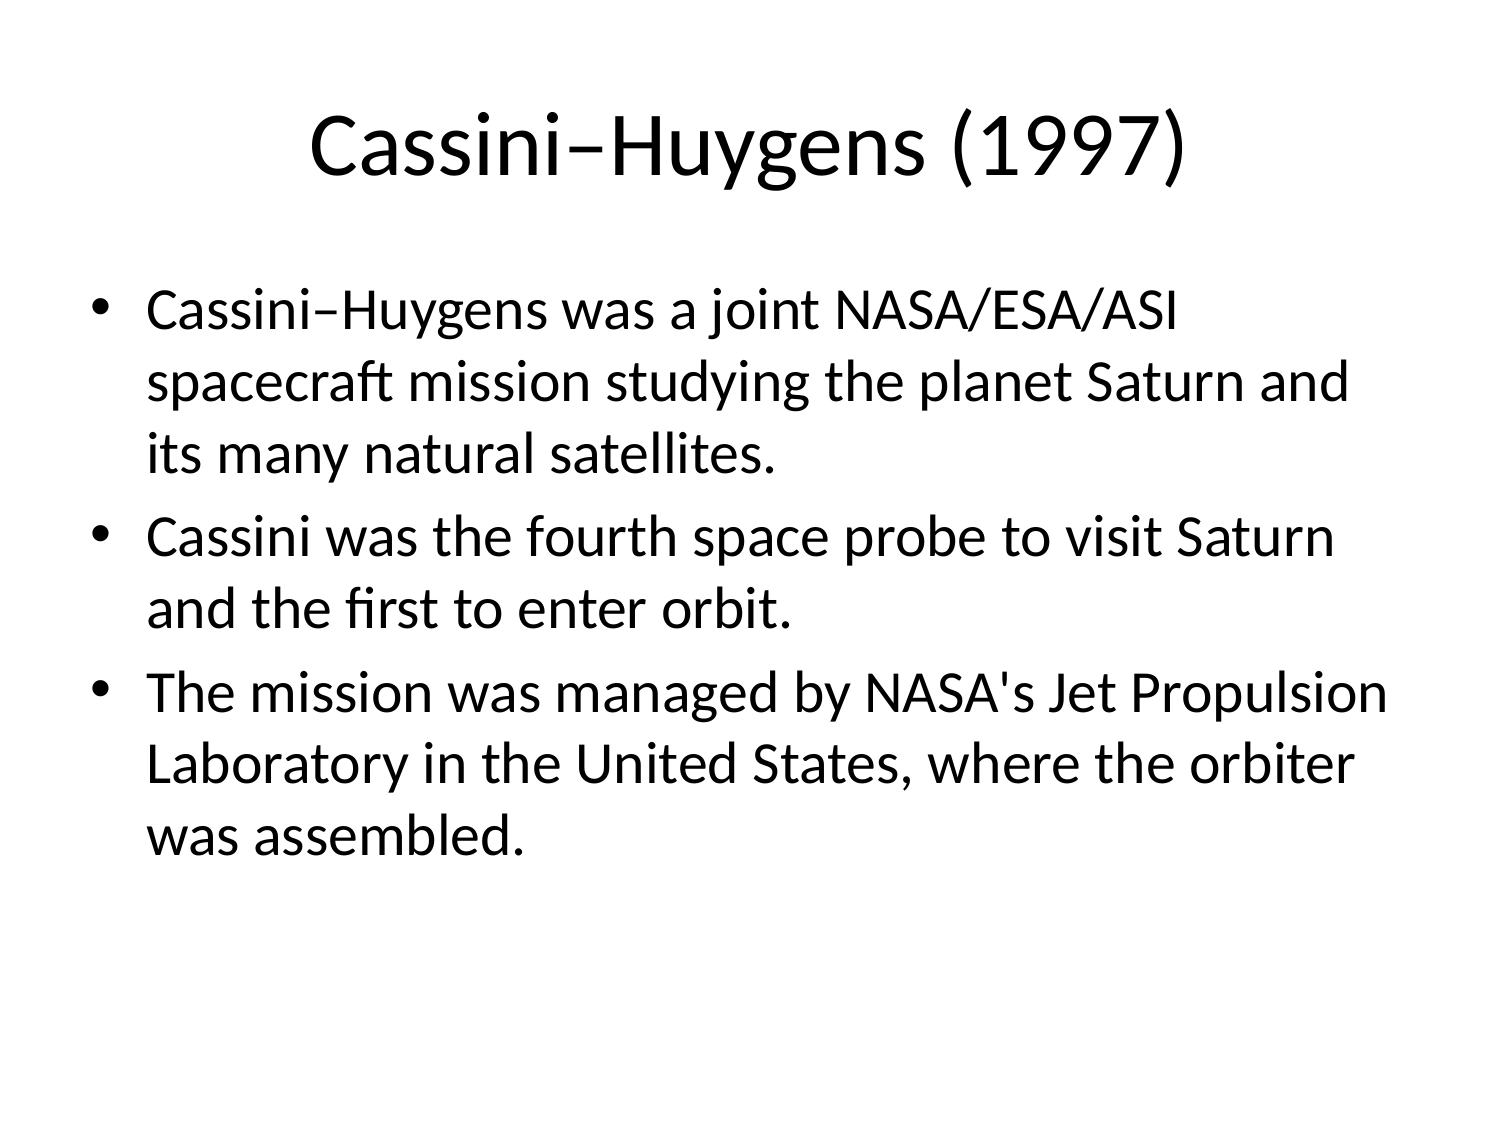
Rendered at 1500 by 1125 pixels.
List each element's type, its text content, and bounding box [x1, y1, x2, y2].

title Cassini–Huygens (1997) [75, 45, 1425, 233]
list Cassini–Huygens was a joint NASA/ESA/ASI spacecraft mission studying the planet Saturn and its many natural satellites. Cassini was the fourth space probe to visit Saturn and the first to enter orbit. The mission was managed by NASA's Jet Propulsion Laboratory in the United States, where the orbiter was assembled. [75, 262, 1425, 1005]
